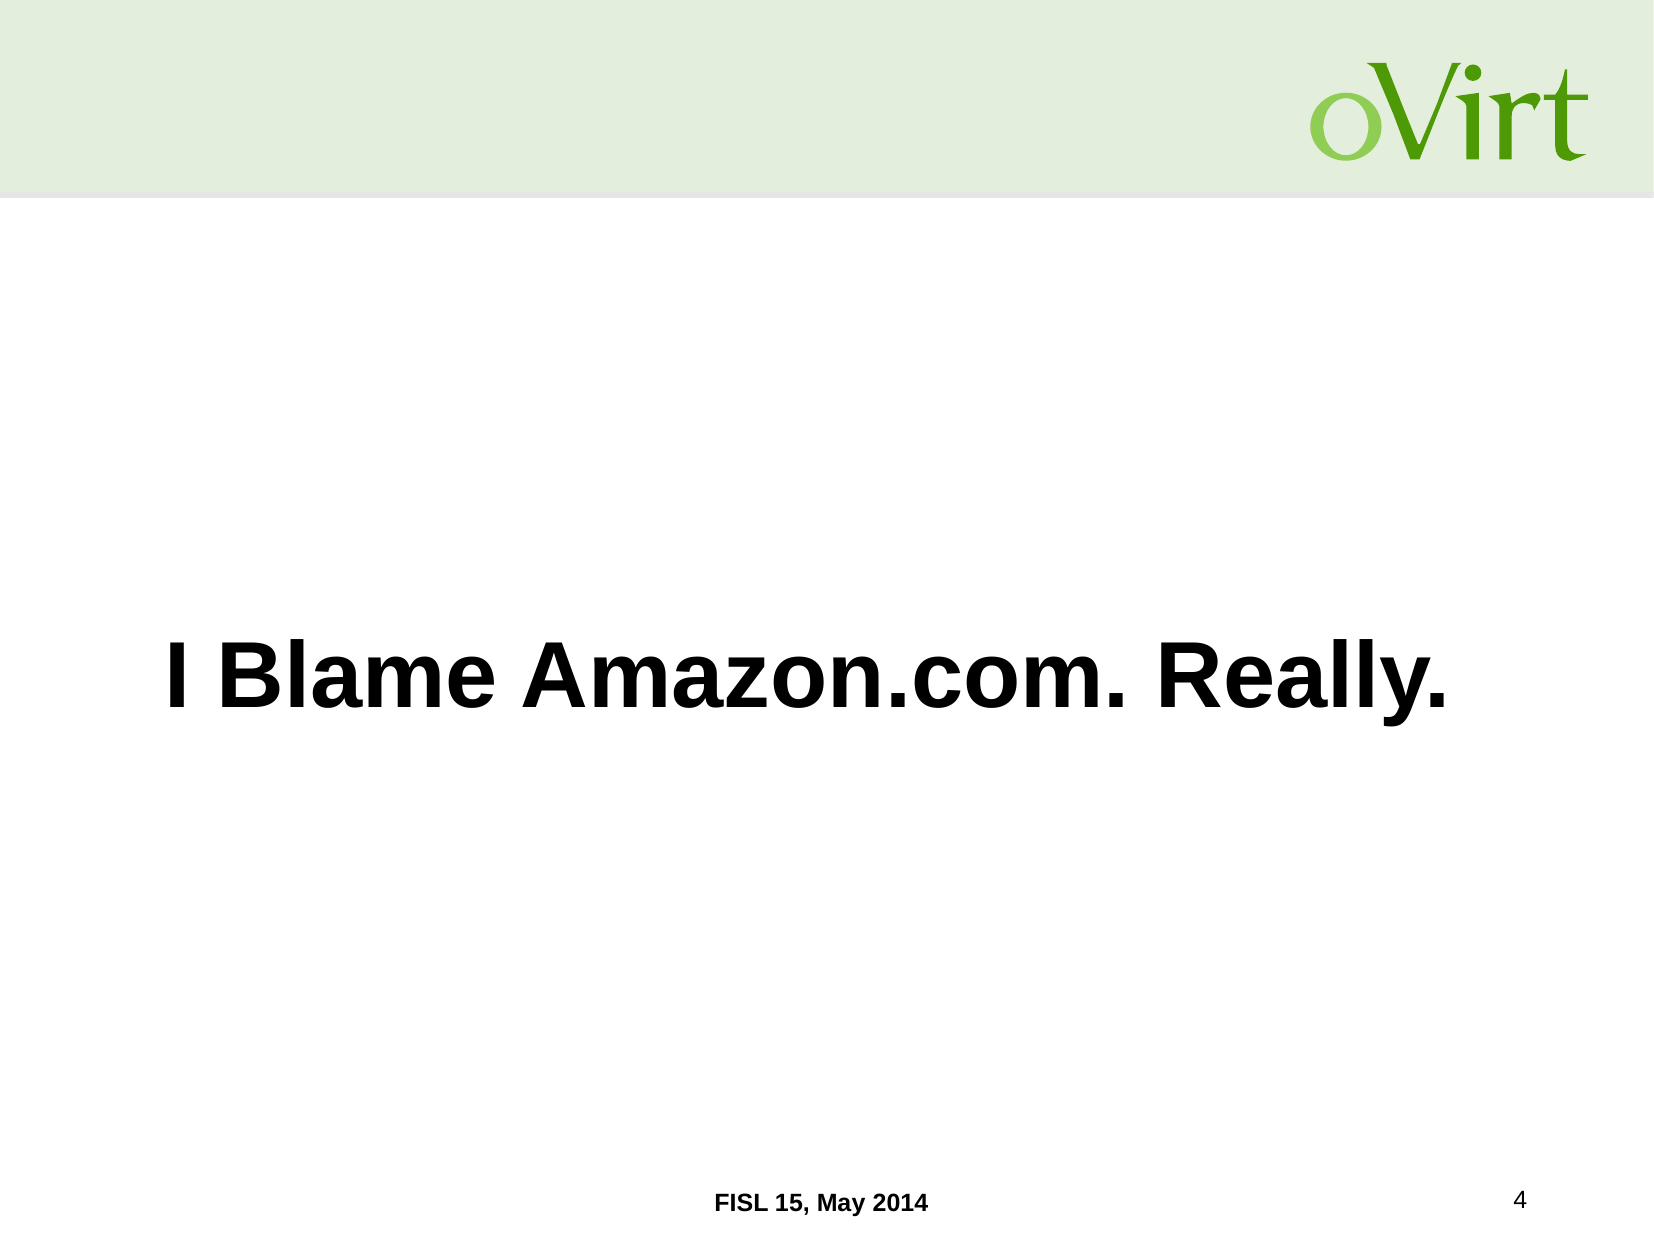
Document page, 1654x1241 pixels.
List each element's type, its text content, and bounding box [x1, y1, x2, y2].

text_box I Blame Amazon.com. Really. [150, 615, 1591, 751]
